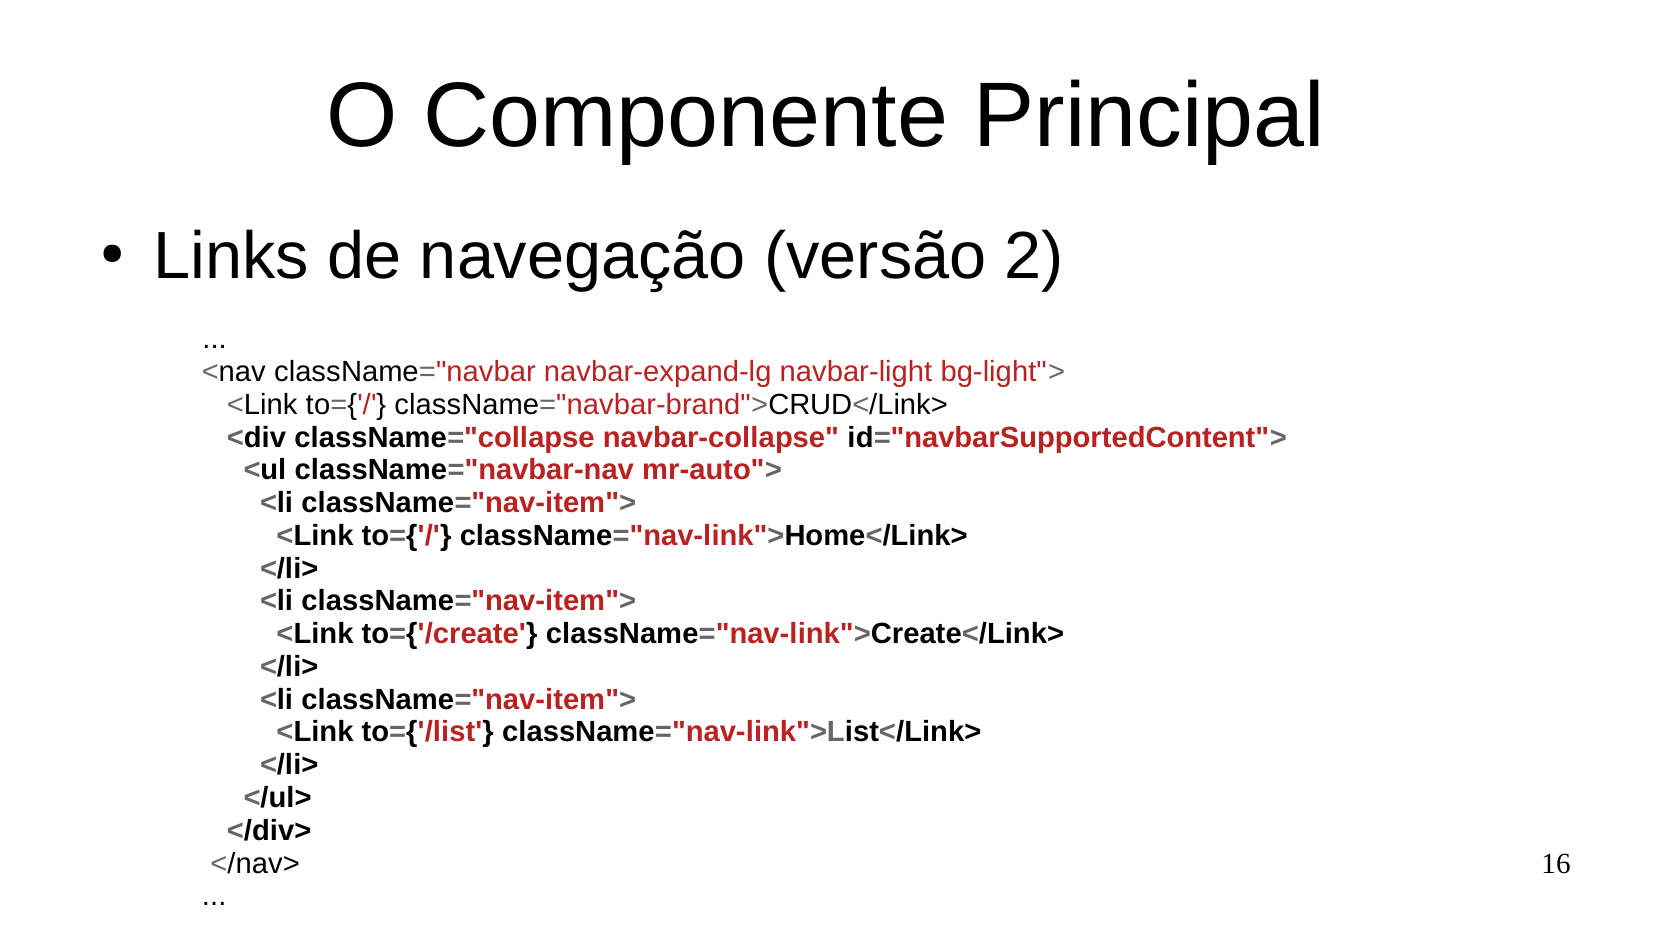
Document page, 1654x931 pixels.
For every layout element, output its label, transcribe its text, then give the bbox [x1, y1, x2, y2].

title O Componente Principal [82, 37, 1571, 193]
list Links de navegação (versão 2) [82, 217, 1571, 758]
text_box ... <nav className="navbar navbar-expand-lg navbar-light bg-light"> <Link to={'/'} className="navbar-brand">CRUD</Link> <div className="collapse navbar-collapse" id="navbarSupportedContent"> <ul className="navbar-nav mr-auto"> <li className="nav-item"> <Link to={'/'} className="nav-link">Home</Link> </li> <li className="nav-item"> <Link to={'/create'} className="nav-link">Create</Link> </li> <li className="nav-item"> <Link to={'/list'} className="nav-link">List</Link> </li> </ul> </div> </nav> ... [113, 314, 1337, 920]
